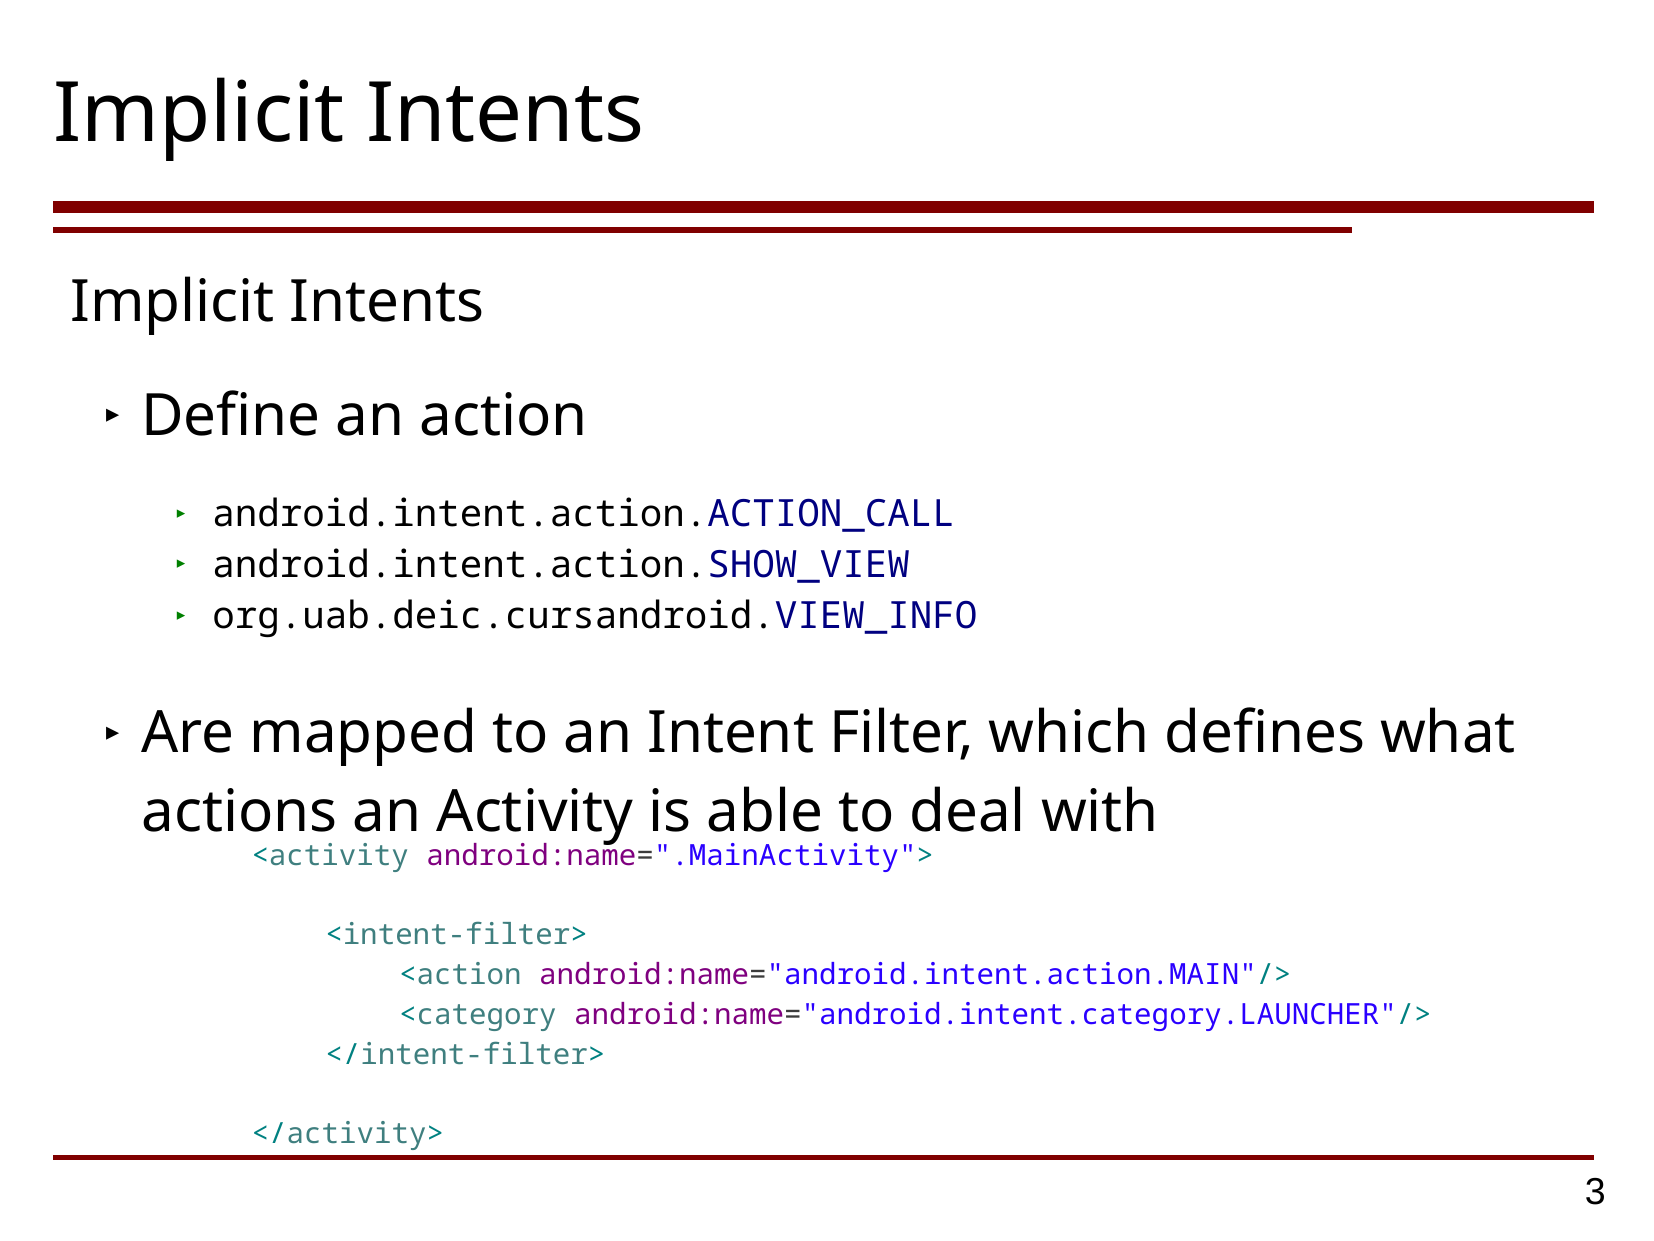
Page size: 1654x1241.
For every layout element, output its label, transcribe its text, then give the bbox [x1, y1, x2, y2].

text_box <número> [35, 1163, 1654, 1221]
subtitle Implicit Intents [53, 48, 1542, 172]
text_box Implicit Intents Define an action android.intent.action.ACTION_CALL android.intent.action.SHOW_VIEW org.uab.deic.cursandroid.VIEW_INFO Are mapped to an Intent Filter, which defines what actions an Activity is able to deal with [55, 252, 1470, 834]
text_box <activity android:name=".MainActivity"> <intent-filter> <action android:name="android.intent.action.MAIN"/> <category android:name="android.intent.category.LAUNCHER"/> </intent-filter> </activity> [236, 826, 1447, 1134]
